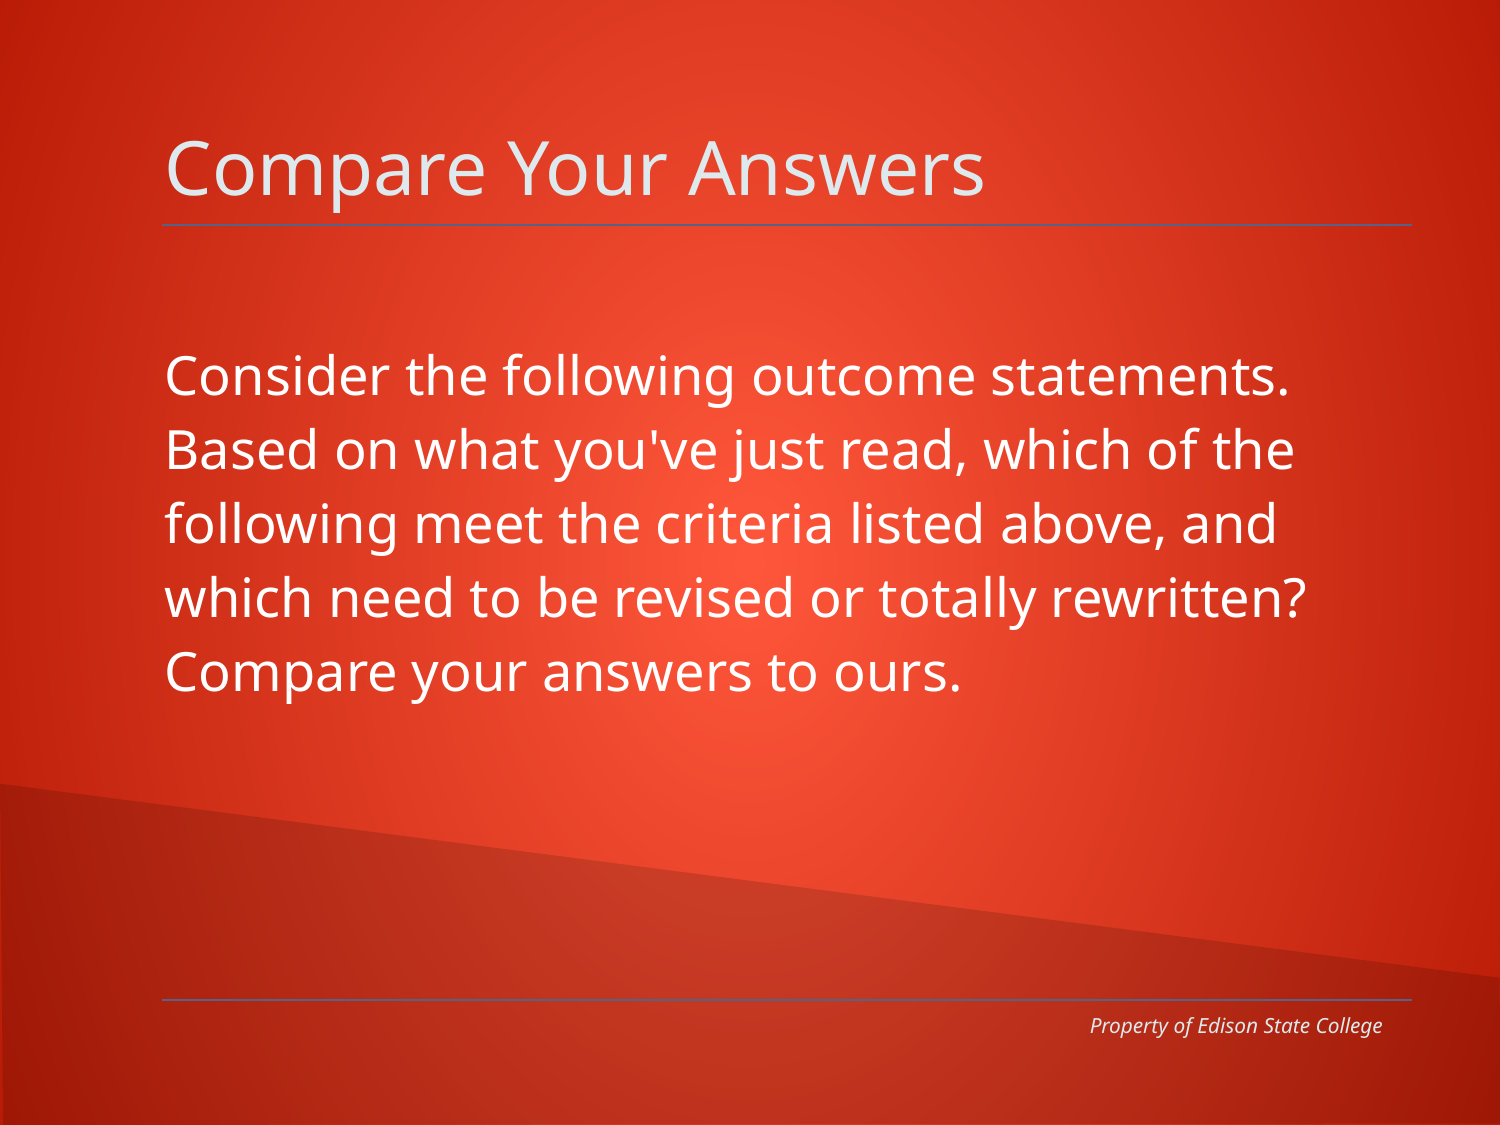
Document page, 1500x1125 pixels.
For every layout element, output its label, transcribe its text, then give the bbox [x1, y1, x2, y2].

title Compare Your Answers [150, 45, 1425, 233]
list Consider the following outcome statements. Based on what you've just read, which of the following meet the criteria listed above, and which need to be revised or totally rewritten? Compare your answers to ours. [150, 324, 1425, 988]
footer Property of Edison State College [1074, 987, 1463, 1063]
